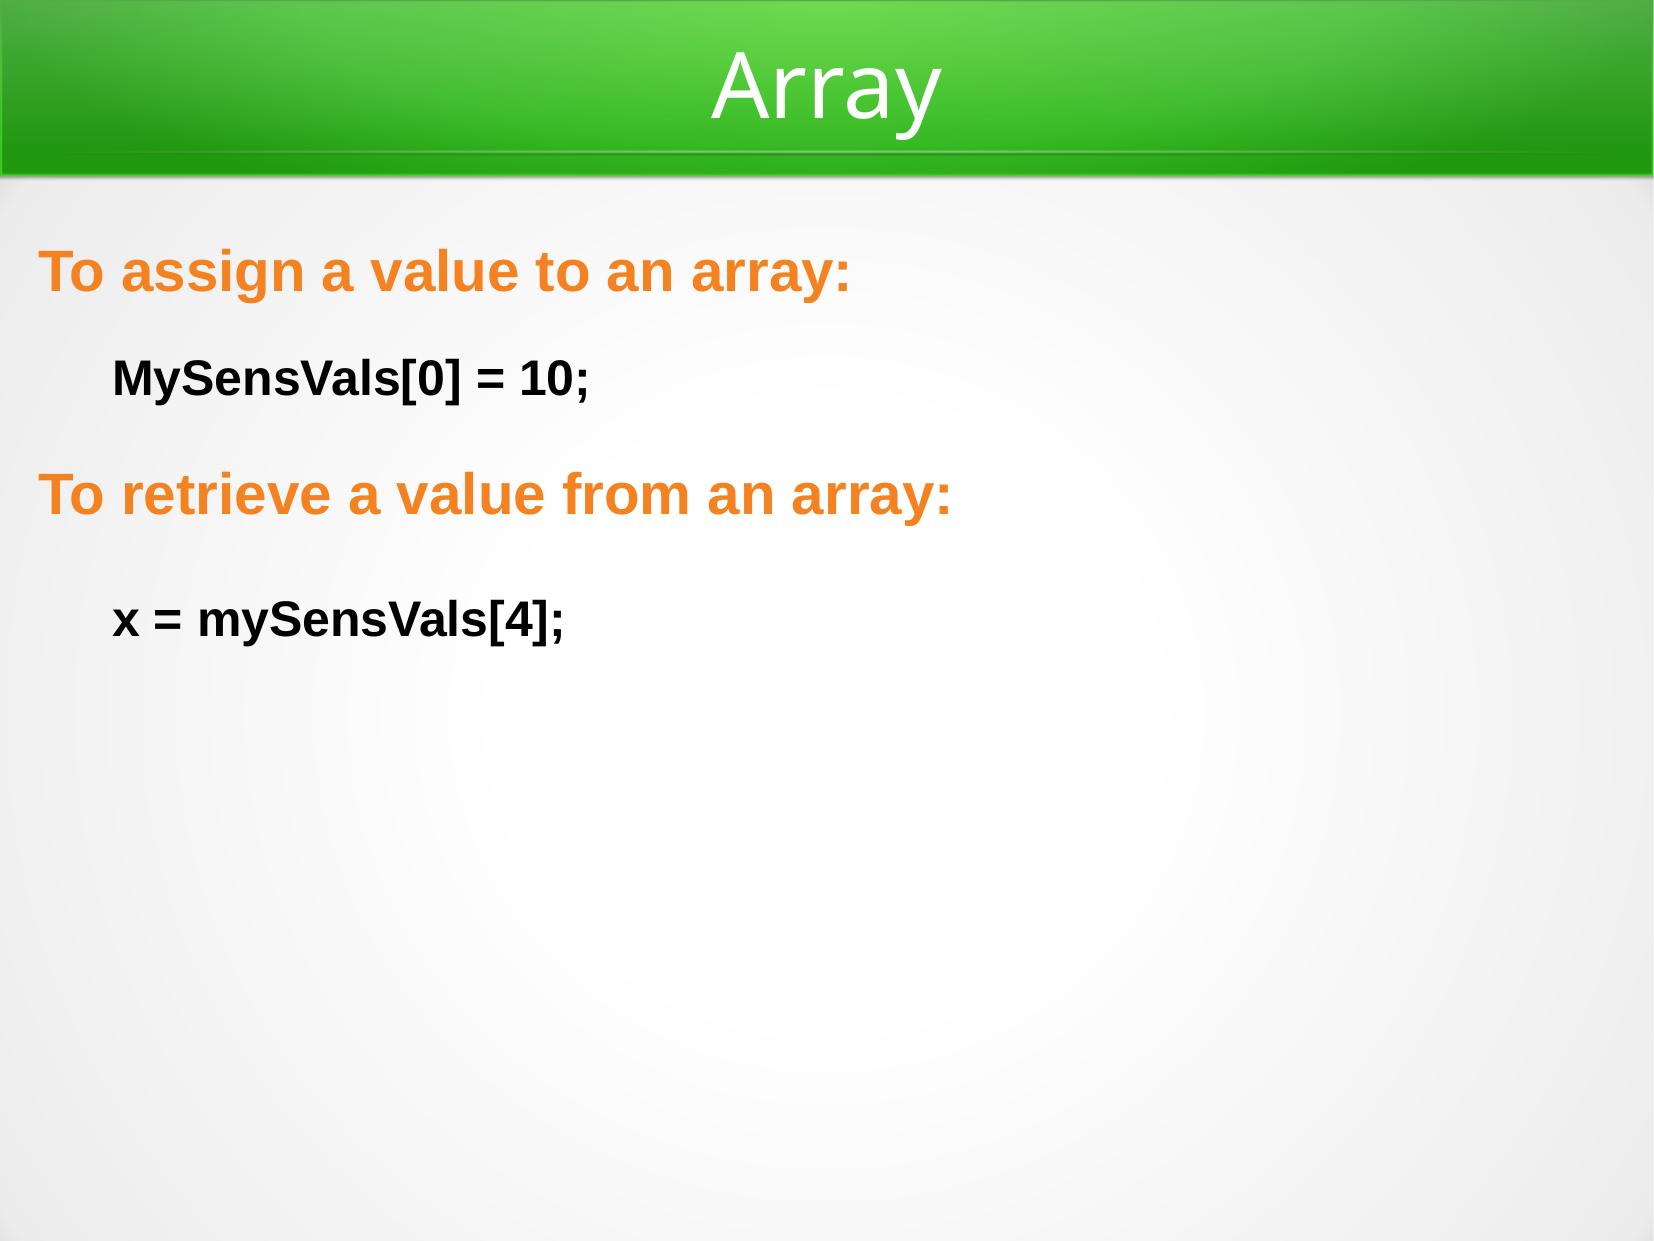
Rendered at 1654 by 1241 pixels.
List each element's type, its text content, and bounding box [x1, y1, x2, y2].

title Array [82, 11, 1571, 154]
picture [0, 0, 1654, 1241]
text_box To assign a value to an array: MySensVals[0] = 10; To retrieve a value from an array: x = mySensVals[4]; [23, 188, 1654, 1190]
